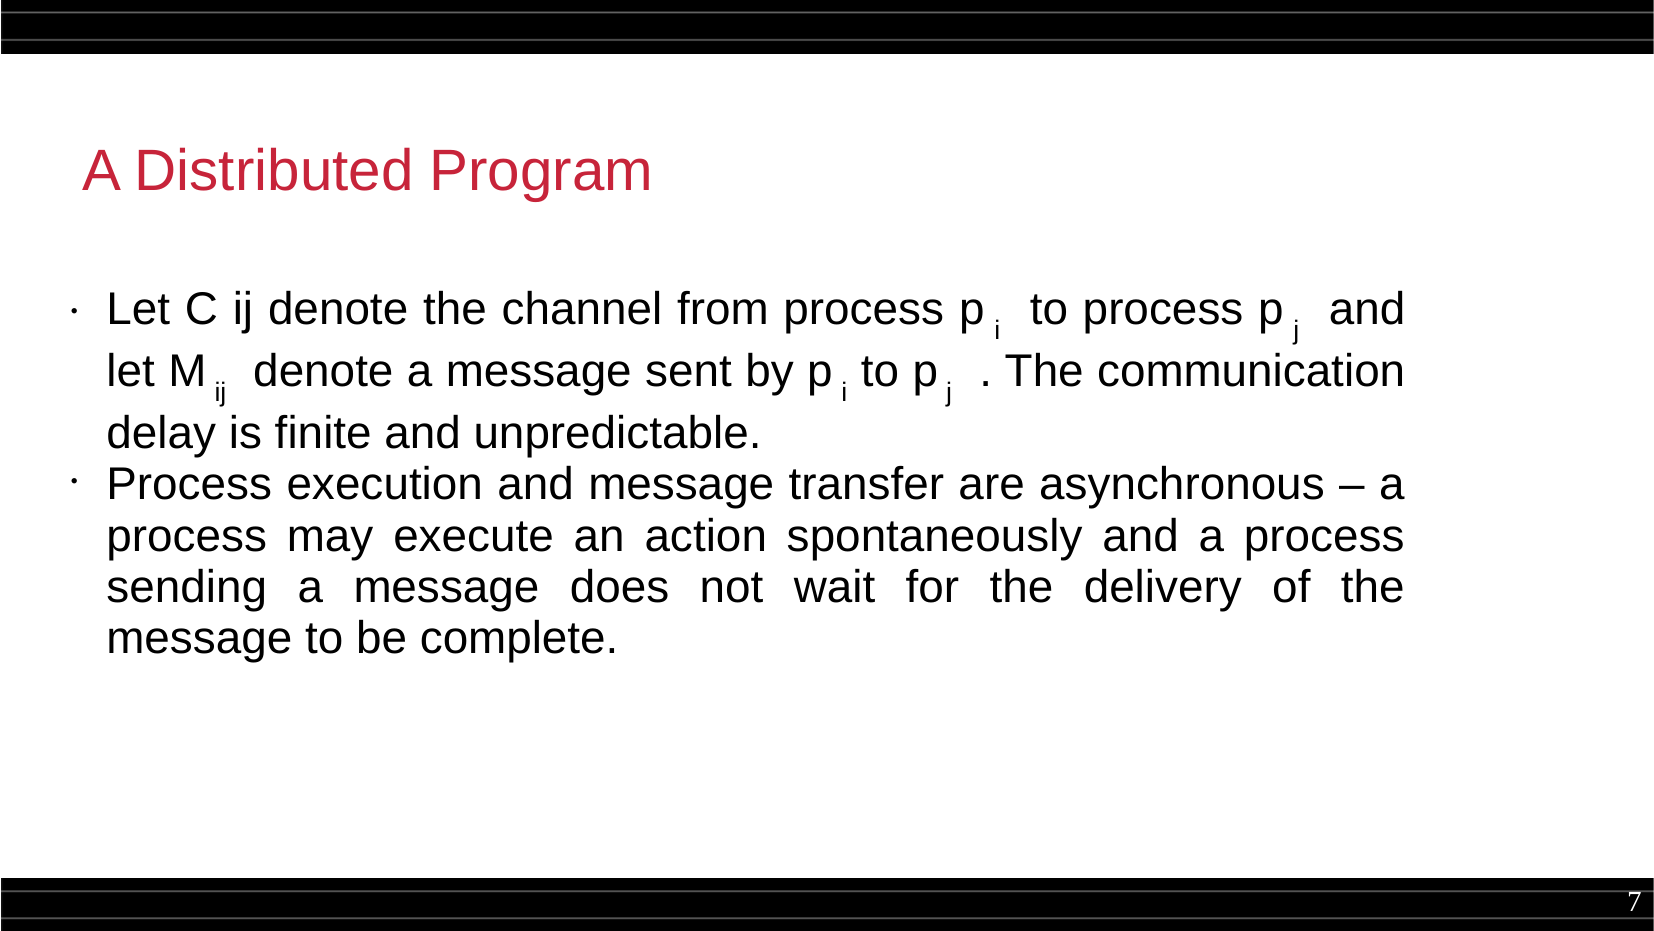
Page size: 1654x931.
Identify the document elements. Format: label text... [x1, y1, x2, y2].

subtitle Let C ij denote the channel from process p i to process p j and let M ij denote a message sent by p i to p j . The communication delay is finite and unpredictable. Process execution and message transfer are asynchronous – a process may execute an action spontaneously and a process sending a message does not wait for the delivery of the message to be complete. [70, 200, 1406, 746]
title A Distributed Program [82, 92, 1571, 249]
picture [1, 0, 1654, 54]
picture [1, 878, 1654, 931]
